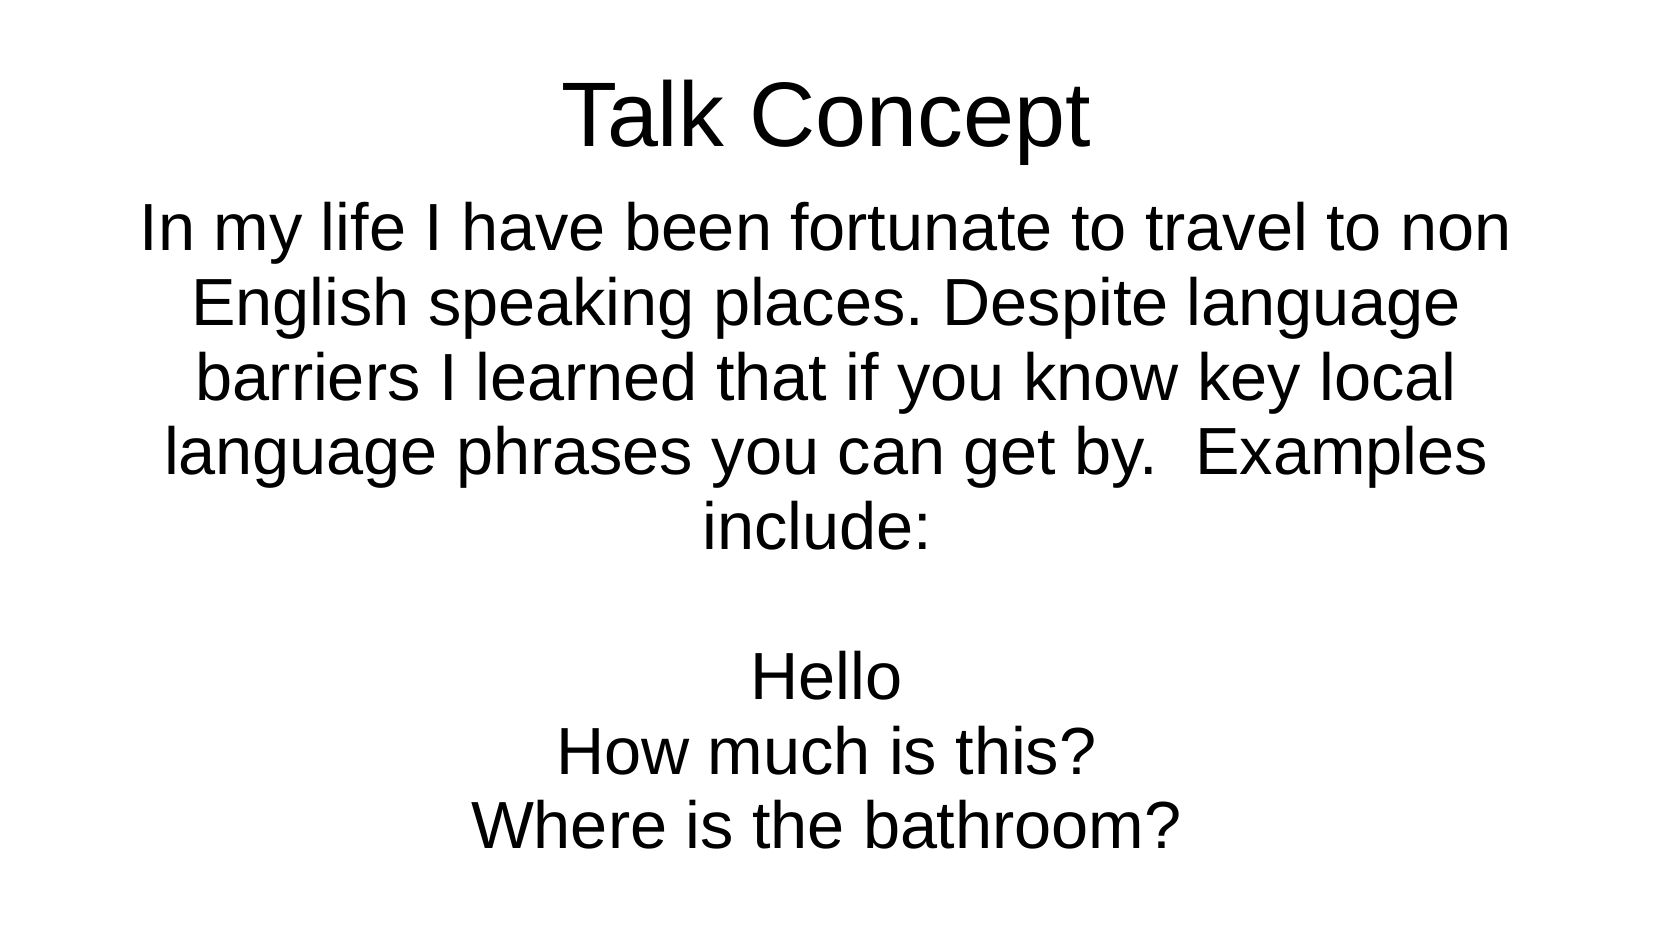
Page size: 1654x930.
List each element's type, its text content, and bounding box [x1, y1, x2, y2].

title Talk Concept [82, 12, 1571, 190]
subtitle In my life I have been fortunate to travel to non English speaking places. Despite language barriers I learned that if you know key local language phrases you can get by. Examples include: Hello How much is this? Where is the bathroom? [82, 190, 1571, 864]
